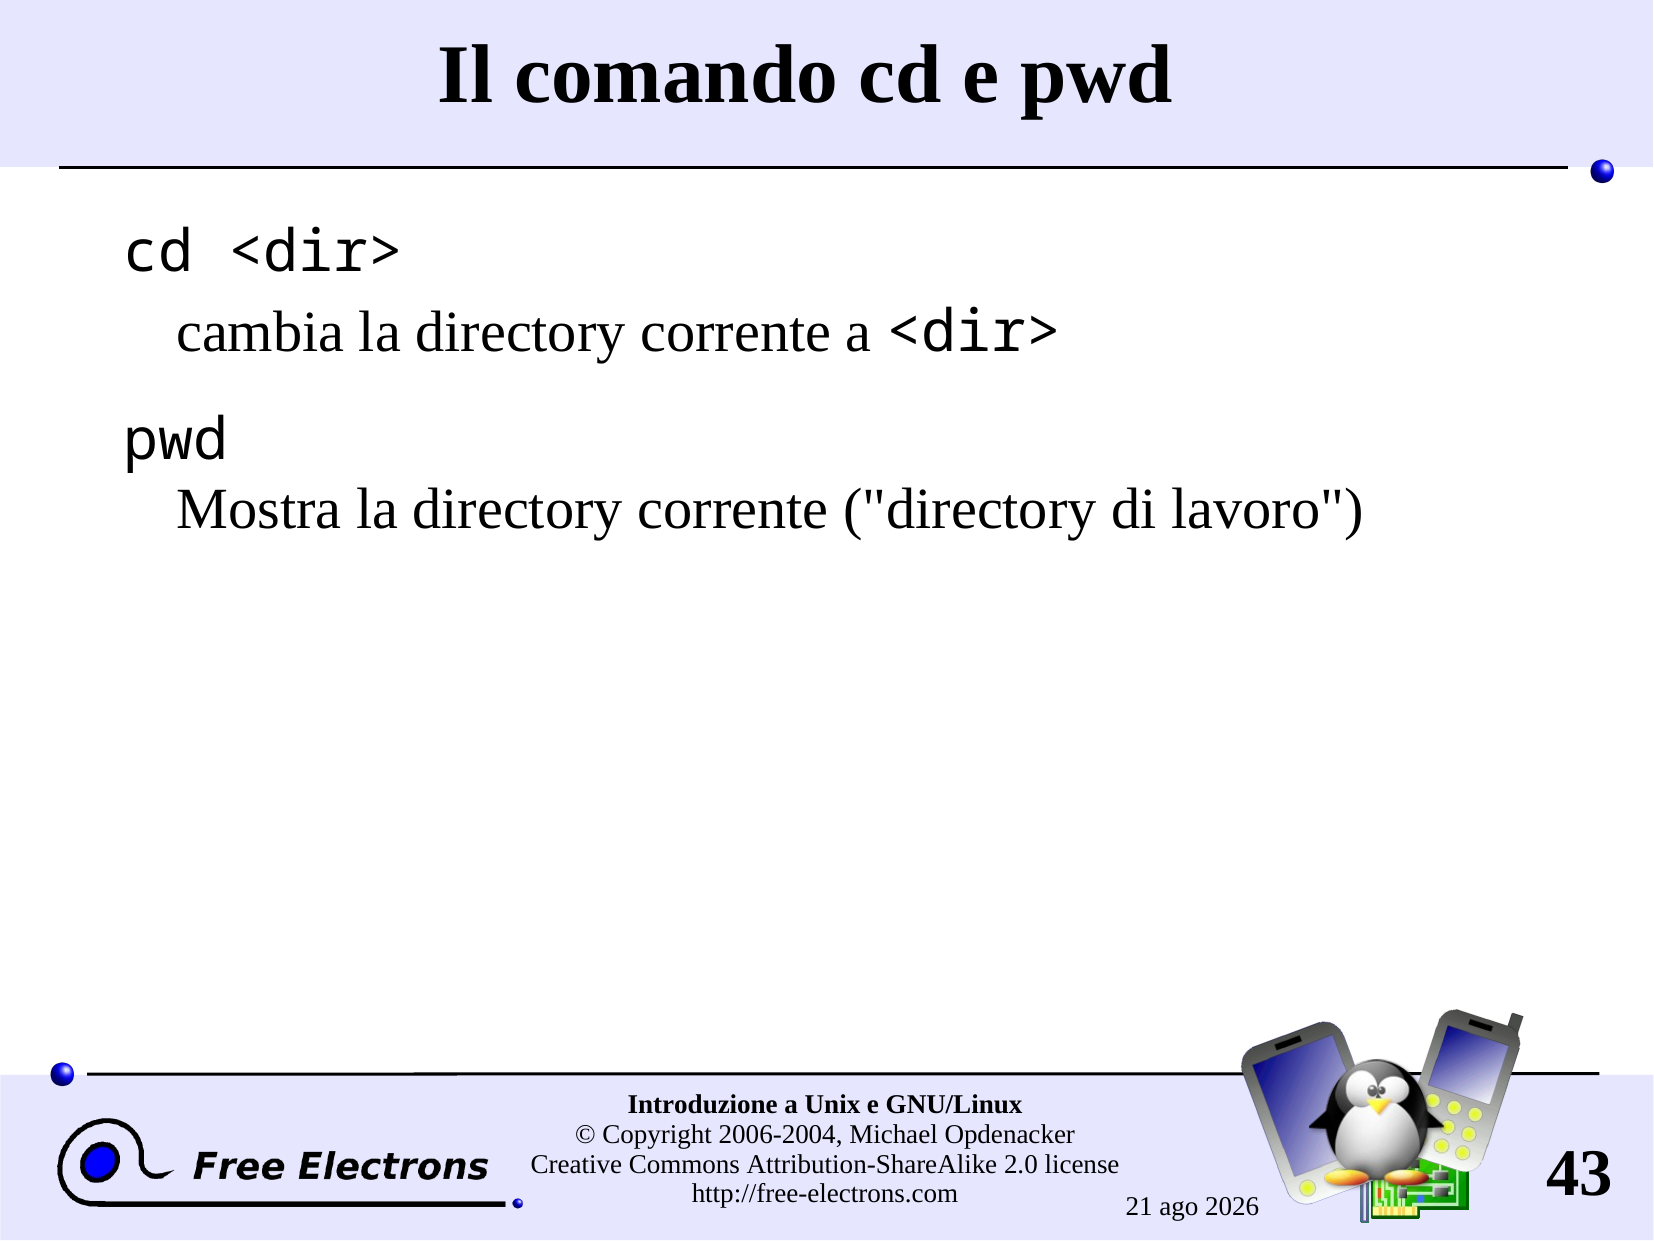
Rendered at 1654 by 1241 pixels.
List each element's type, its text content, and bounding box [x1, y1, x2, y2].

list cd <dir> cambia la directory corrente a <dir> pwd Mostra la directory corrente ("directory di lavoro") [105, 209, 1518, 1060]
picture [1229, 1007, 1538, 1241]
picture [50, 1107, 527, 1216]
title Il comando cd e pwd [60, 12, 1551, 138]
